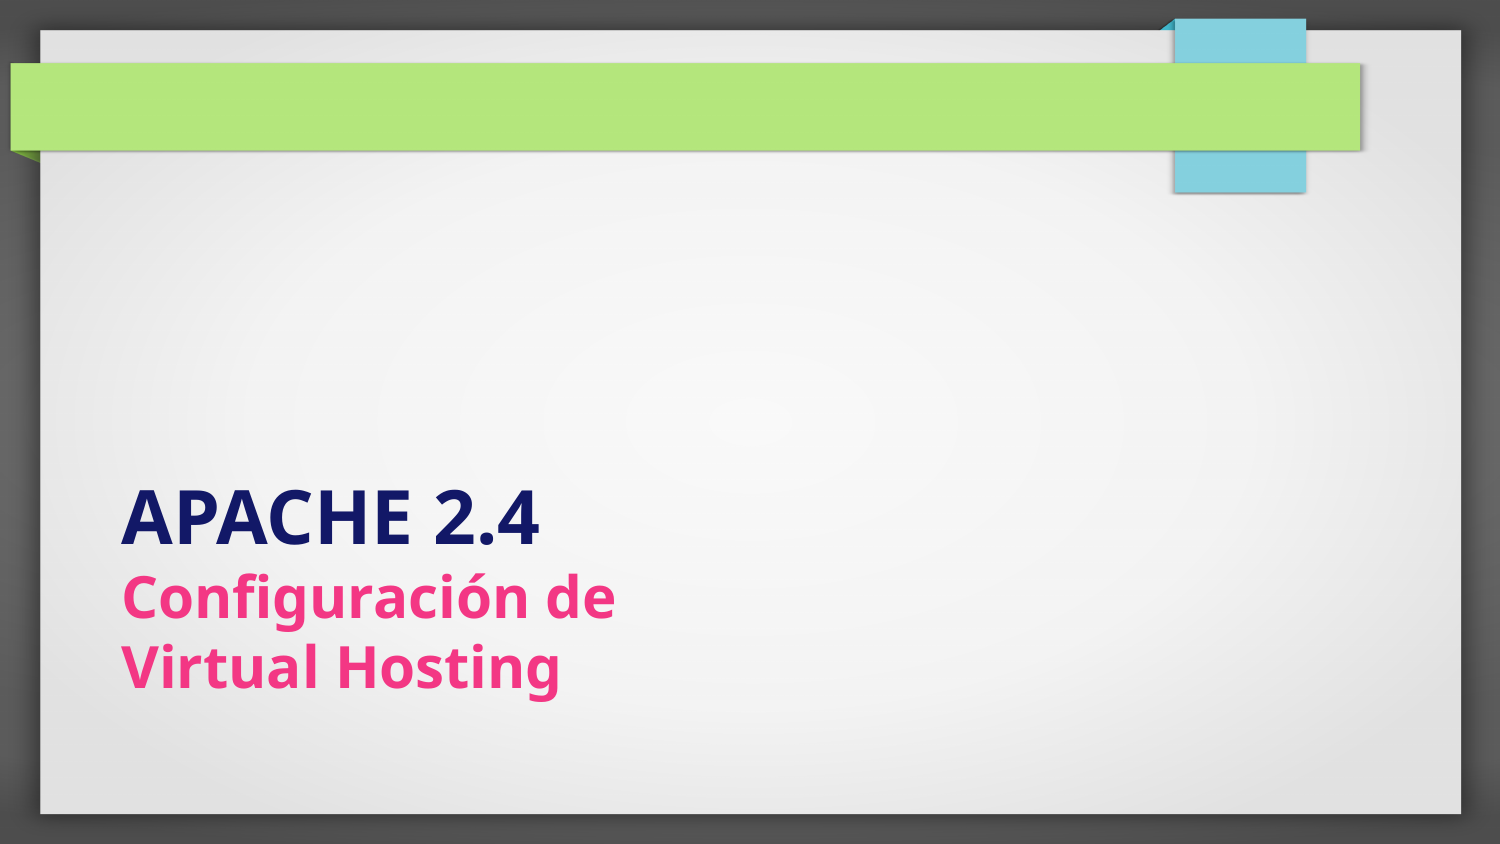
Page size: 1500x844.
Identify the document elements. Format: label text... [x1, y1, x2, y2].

title APACHE 2.4 Configuración de Virtual Hosting [106, 520, 801, 715]
picture [0, 0, 1500, 844]
